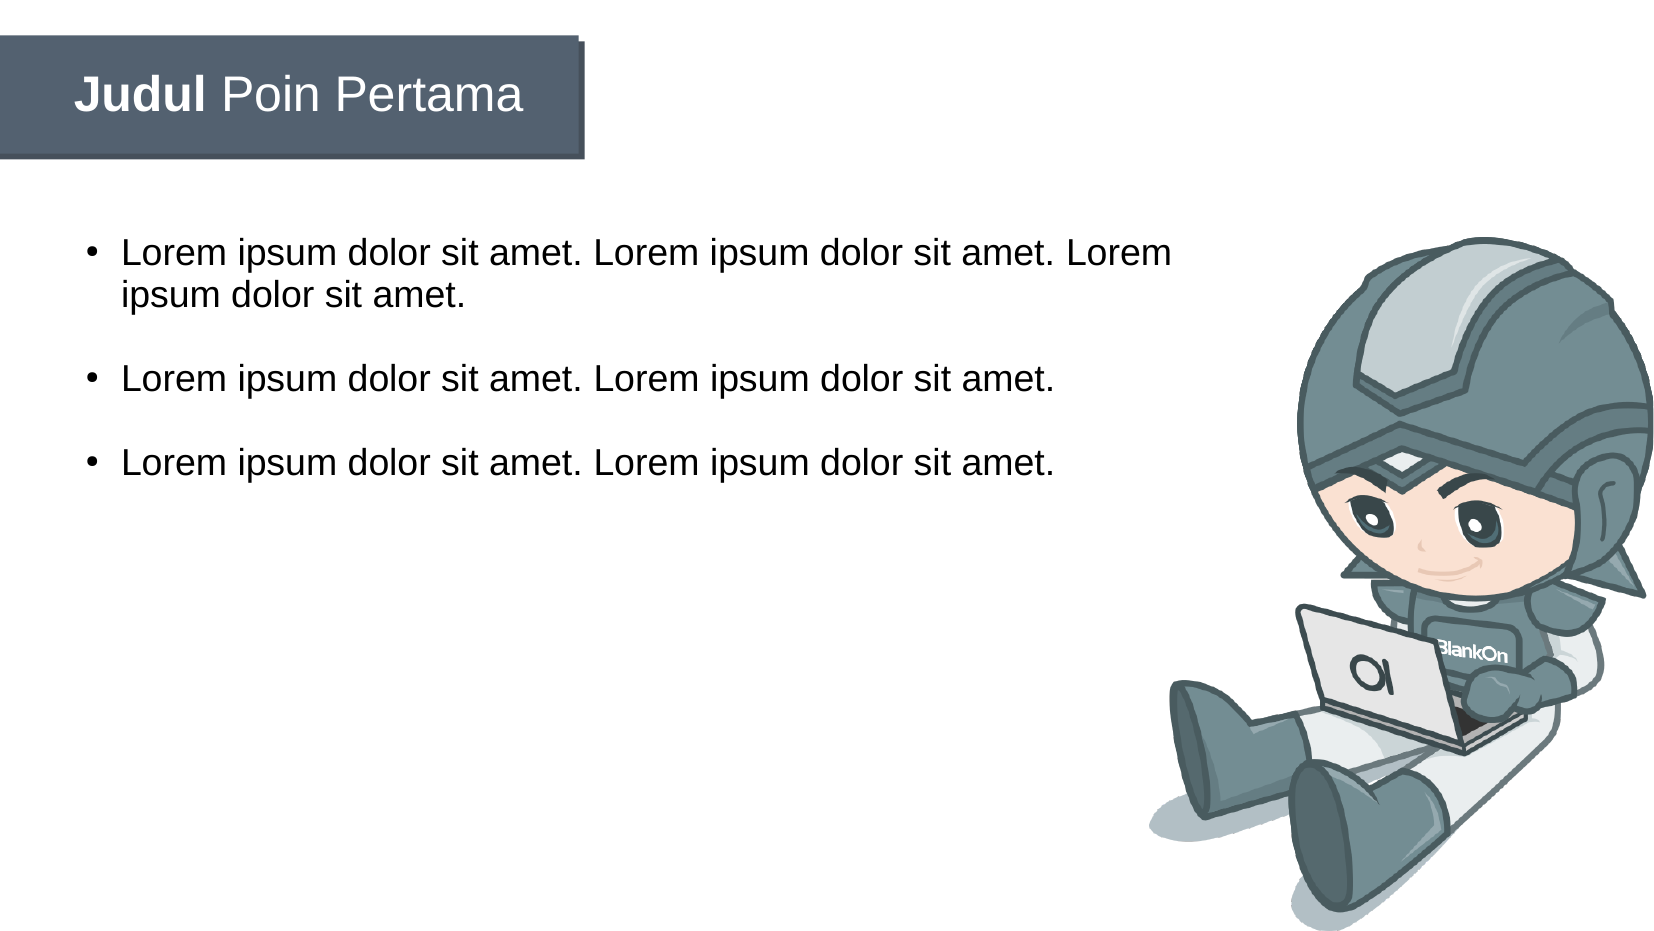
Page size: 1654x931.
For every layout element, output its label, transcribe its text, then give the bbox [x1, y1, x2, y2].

text_box Judul Poin Pertama [59, 59, 539, 130]
text_box [0, 35, 585, 160]
picture [1149, 237, 1654, 931]
text_box Lorem ipsum dolor sit amet. Lorem ipsum dolor sit amet. Lorem ipsum dolor sit amet. Lorem ipsum dolor sit amet. Lorem ipsum dolor sit amet. Lorem ipsum dolor sit amet. Lorem ipsum dolor sit amet. [70, 224, 1264, 492]
